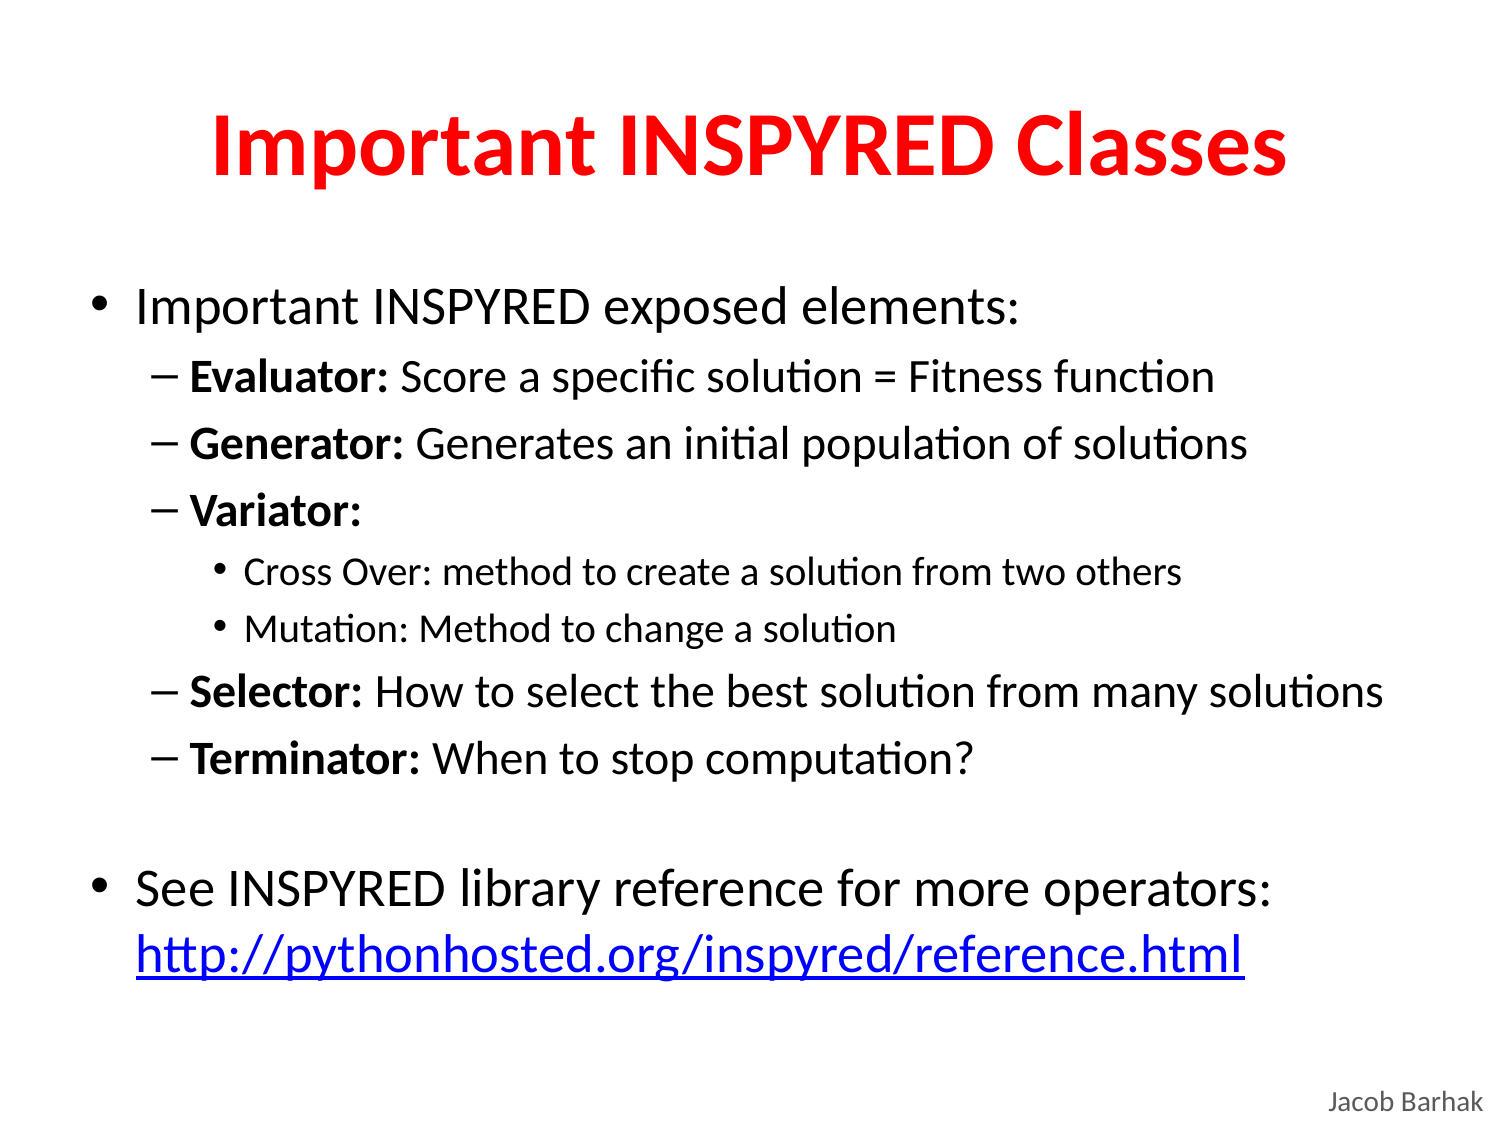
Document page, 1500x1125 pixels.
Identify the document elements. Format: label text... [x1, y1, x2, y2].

text_box Important INSPYRED Classes [75, 45, 1425, 233]
text_box Important INSPYRED exposed elements: Evaluator: Score a specific solution = Fitness function Generator: Generates an initial population of solutions Variator: Cross Over: method to create a solution from two others Mutation: Method to change a solution Selector: How to select the best solution from many solutions Terminator: When to stop computation? See INSPYRED library reference for more operators: http://pythonhosted.org/inspyred/reference.html [75, 262, 1425, 1005]
